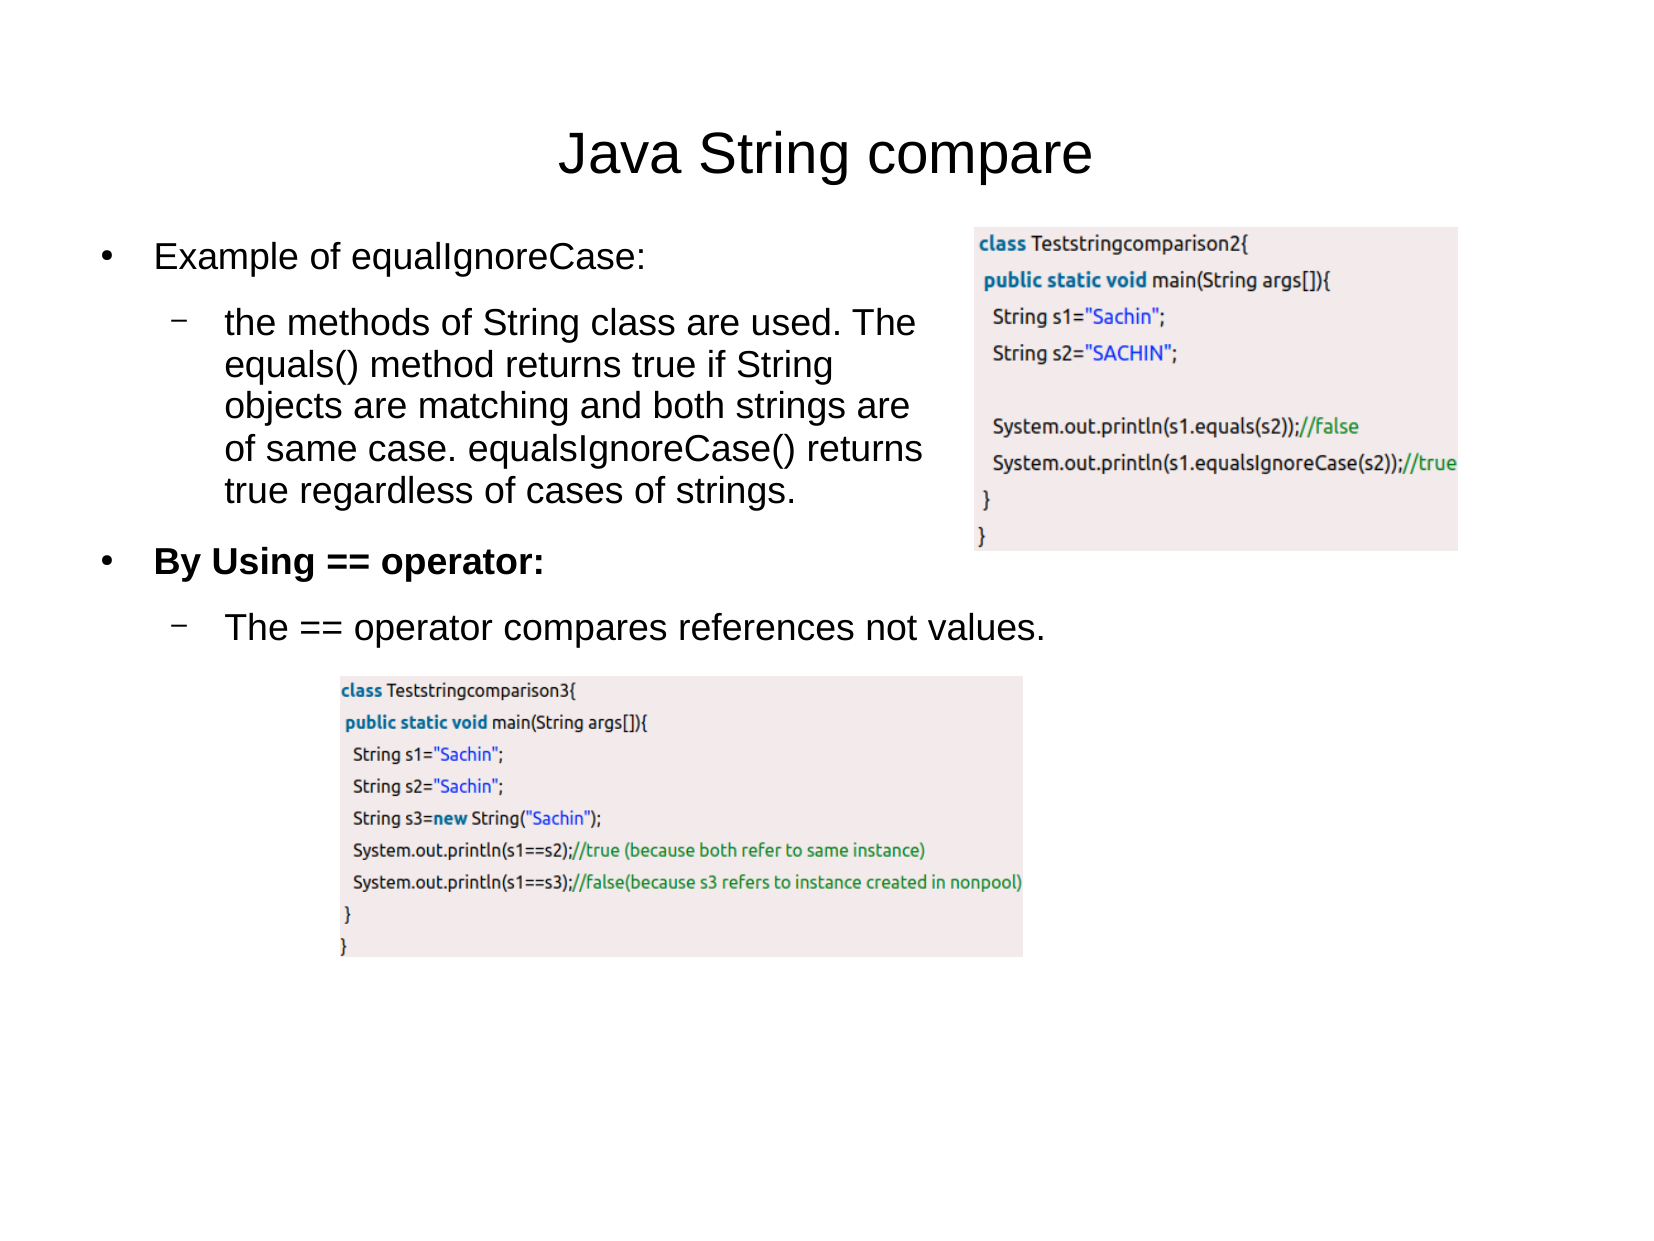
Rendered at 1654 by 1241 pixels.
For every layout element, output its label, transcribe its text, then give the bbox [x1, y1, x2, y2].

picture [974, 227, 1458, 552]
picture [340, 676, 1023, 957]
title Java String compare [82, 49, 1571, 235]
list Example of equalIgnoreCase: the methods of String class are used. The equals() method returns true if String objects are matching and both strings are of same case. equalsIgnoreCase() returns true regardless of cases of strings. By Using == operator: The == operator compares references not values. [82, 235, 1622, 1197]
